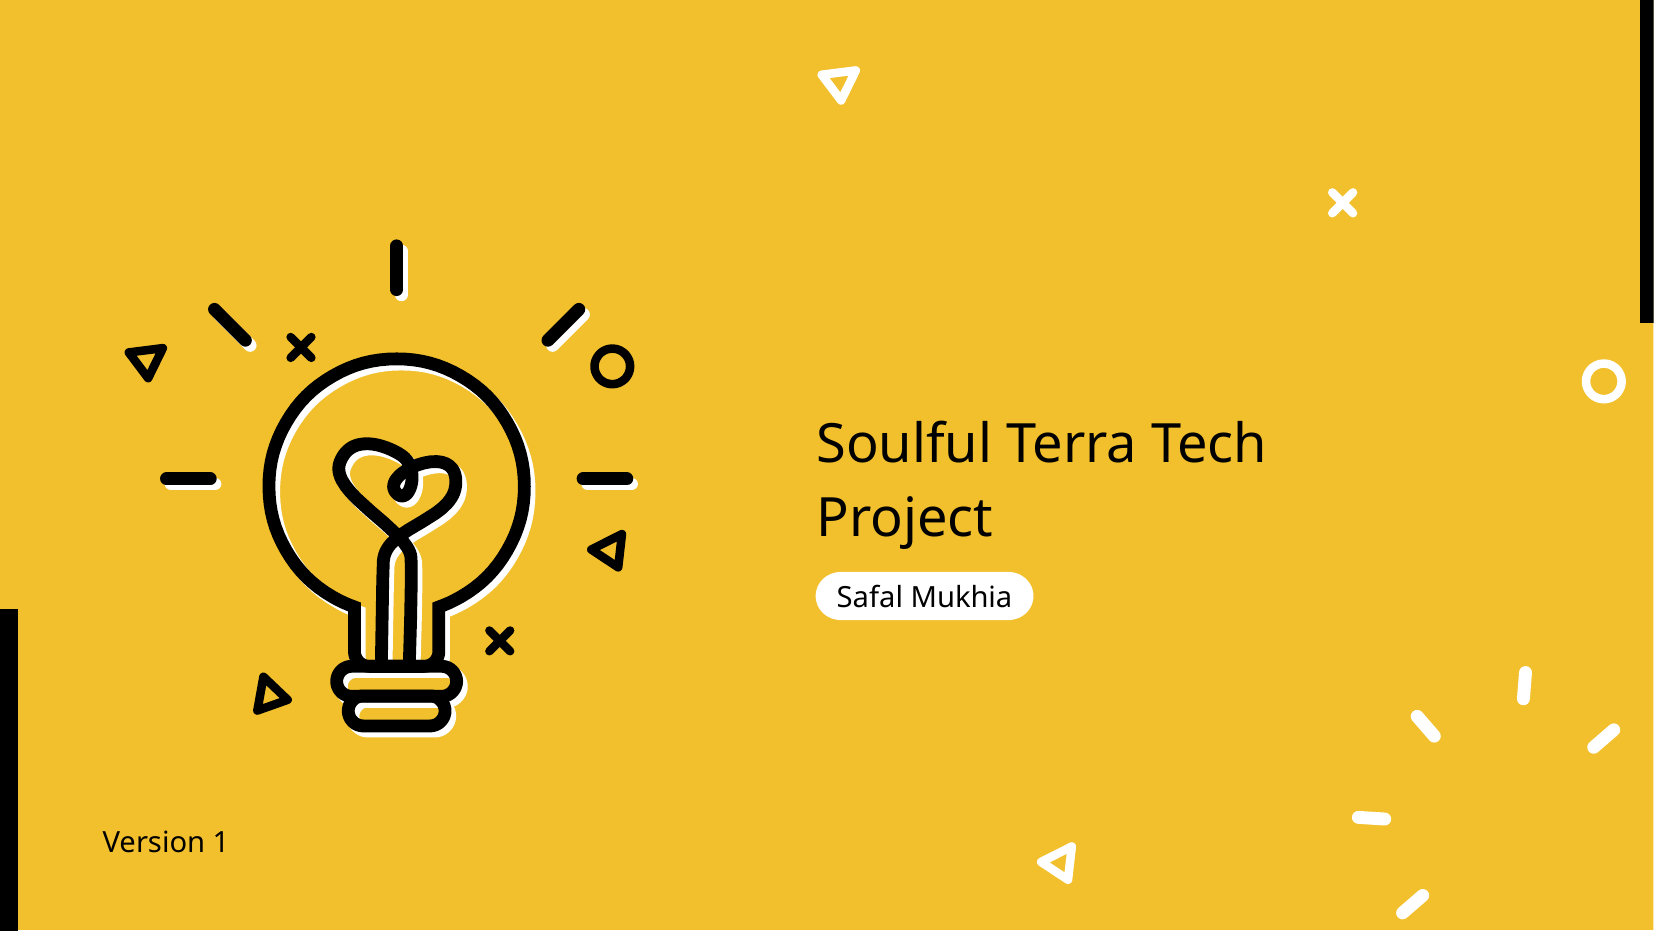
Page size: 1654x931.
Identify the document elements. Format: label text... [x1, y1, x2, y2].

title Soulful Terra Tech Project [816, 404, 1454, 553]
text_box Safal Mukhia [815, 571, 1034, 621]
text_box Version 1 [102, 800, 763, 881]
